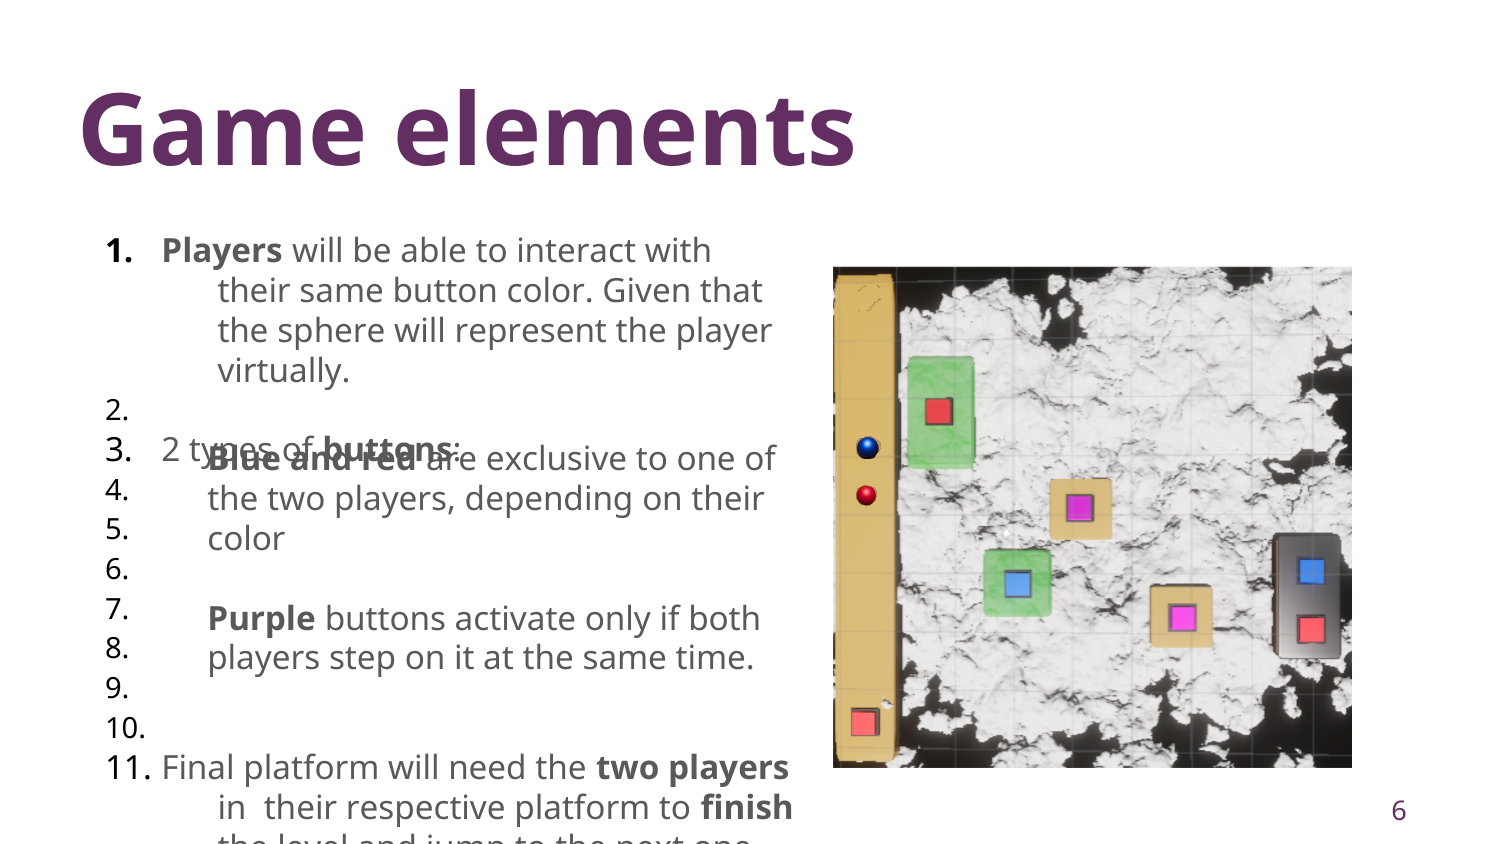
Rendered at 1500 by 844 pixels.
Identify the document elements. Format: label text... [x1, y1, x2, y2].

text_box [1391, 779, 1482, 844]
title Game elements [77, 44, 1111, 186]
text_box Blue and red are exclusive to one of the two players, depending on their color Purple buttons activate only if both players step on it at the same time. [192, 429, 820, 683]
picture [832, 266, 1352, 768]
text_box Players will be able to interact with their same button color. Given that the sphere will represent the player virtually. 2 types of buttons: Final platform will need the two players in their respective platform to finish the level and jump to the next one [90, 221, 809, 803]
